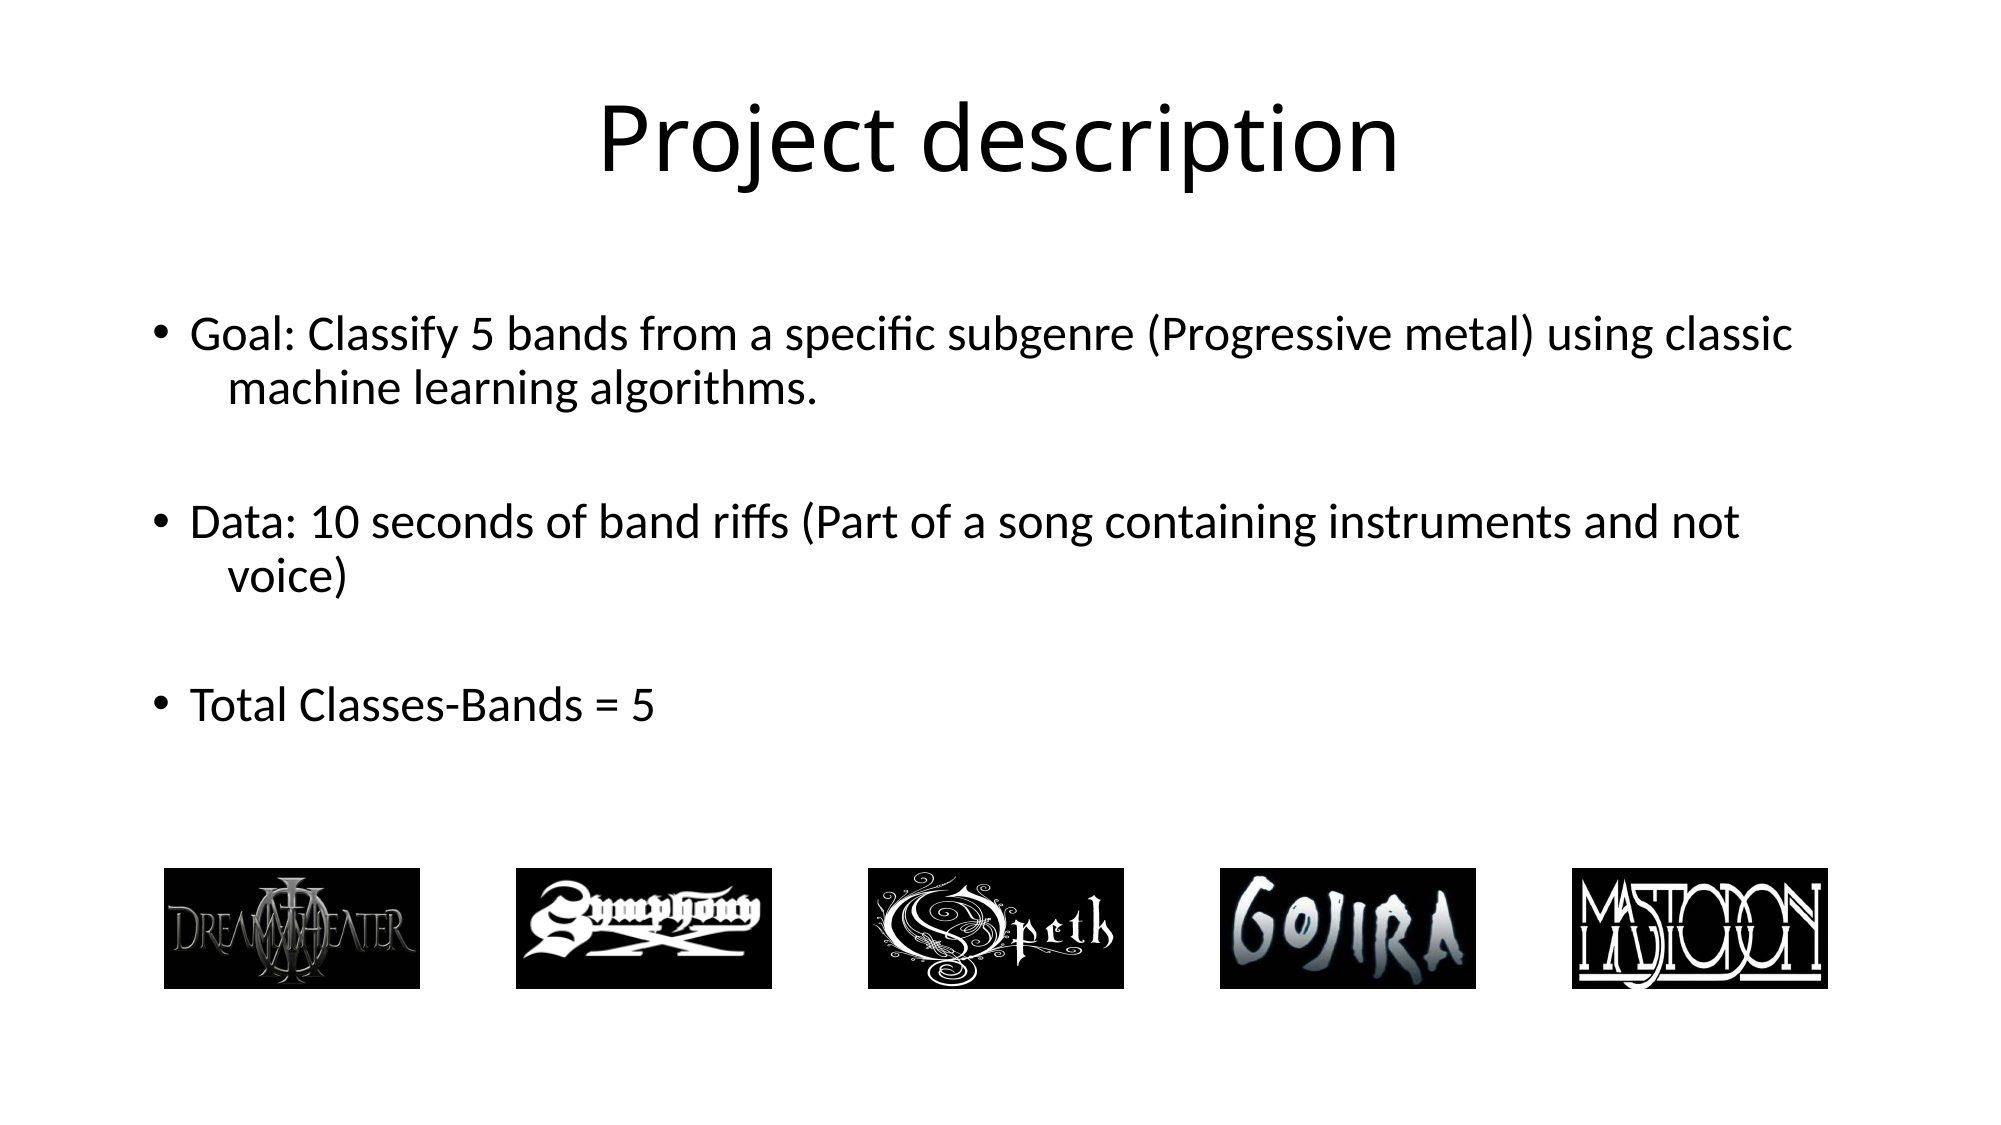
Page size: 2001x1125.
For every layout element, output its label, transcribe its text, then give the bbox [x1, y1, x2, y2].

picture [1220, 868, 1476, 989]
picture [1572, 868, 1828, 989]
title Project description [137, 59, 1863, 224]
picture [868, 868, 1124, 989]
picture [516, 868, 772, 989]
picture [164, 868, 420, 989]
list Goal: Classify 5 bands from a specific subgenre (Progressive metal) using classic machine learning algorithms. Data: 10 seconds of band riffs (Part of a song containing instruments and not voice) Total Classes-Bands = 5 [137, 299, 1863, 1014]
